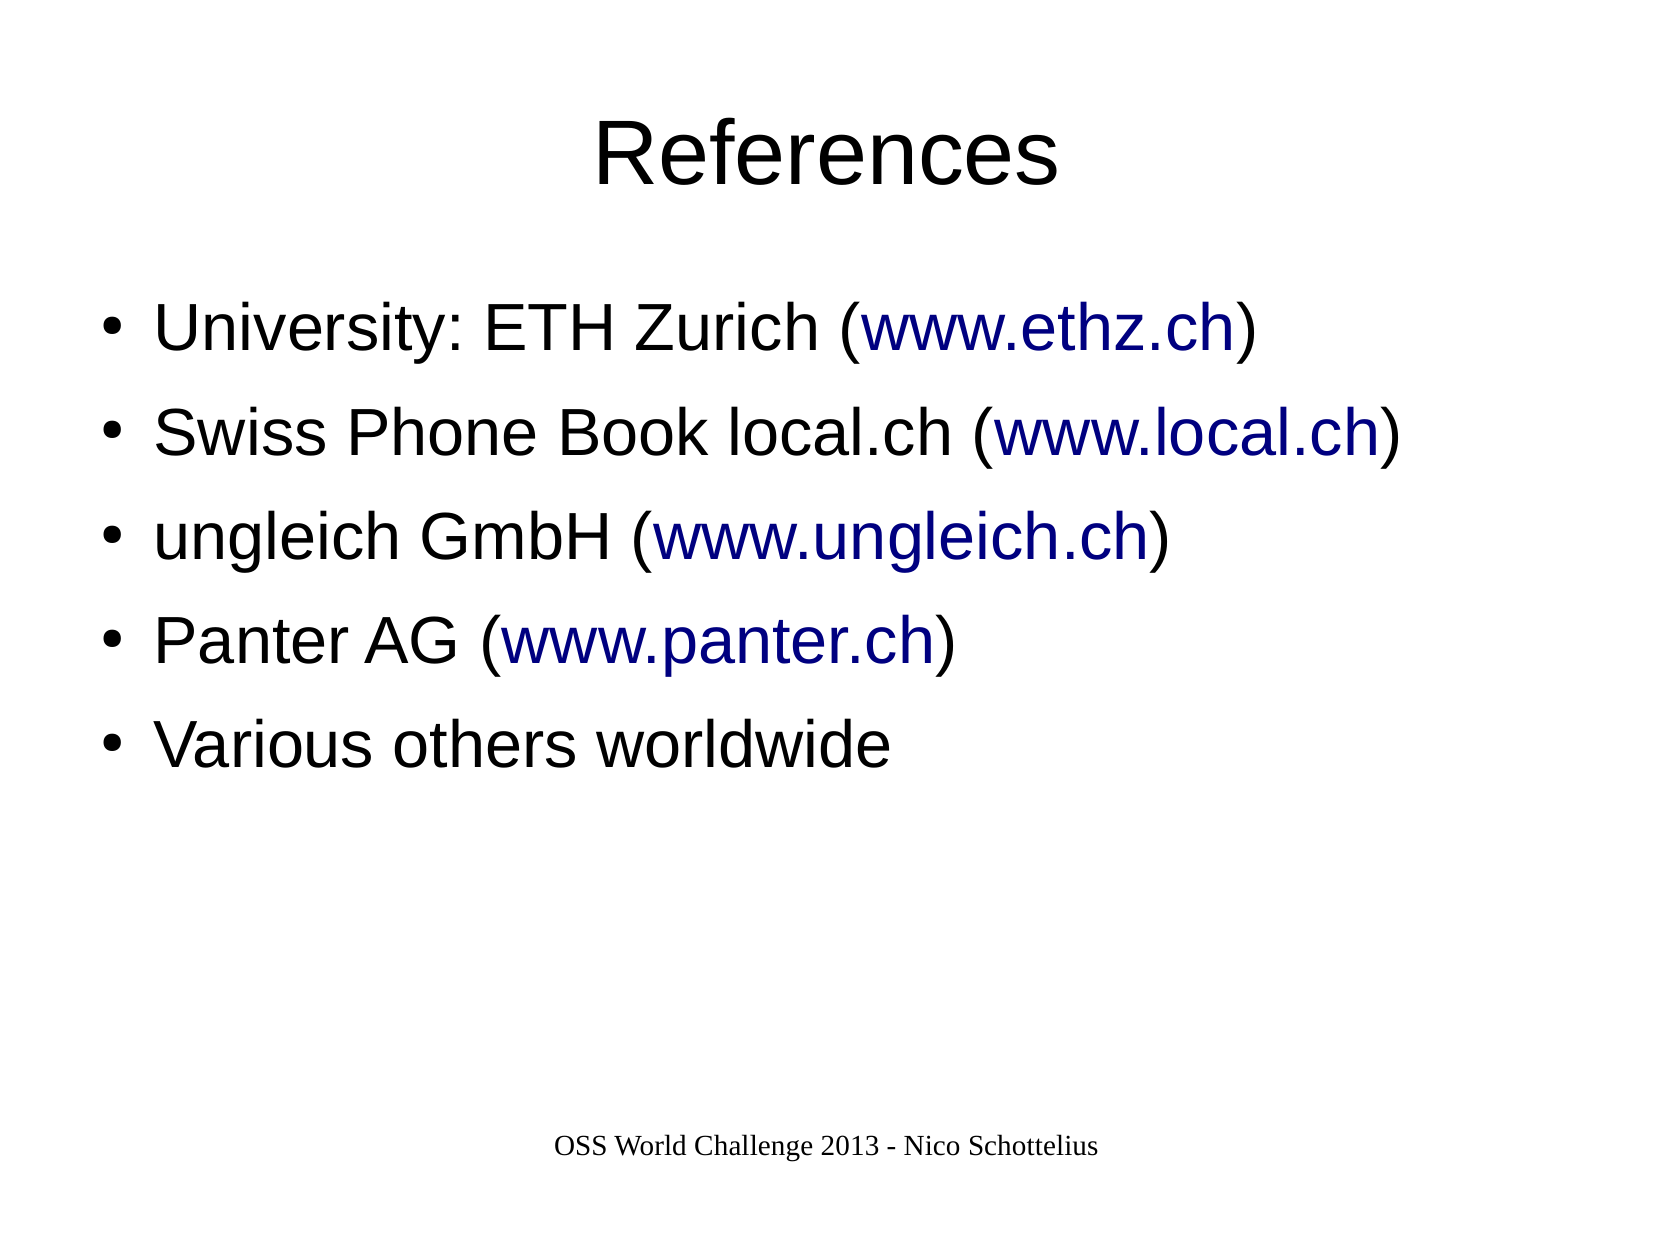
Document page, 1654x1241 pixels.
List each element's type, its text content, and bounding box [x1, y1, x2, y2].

list University: ETH Zurich (www.ethz.ch) Swiss Phone Book local.ch (www.local.ch) ungleich GmbH (www.ungleich.ch) Panter AG (www.panter.ch) Various others worldwide [82, 290, 1538, 1010]
title References [82, 49, 1571, 257]
